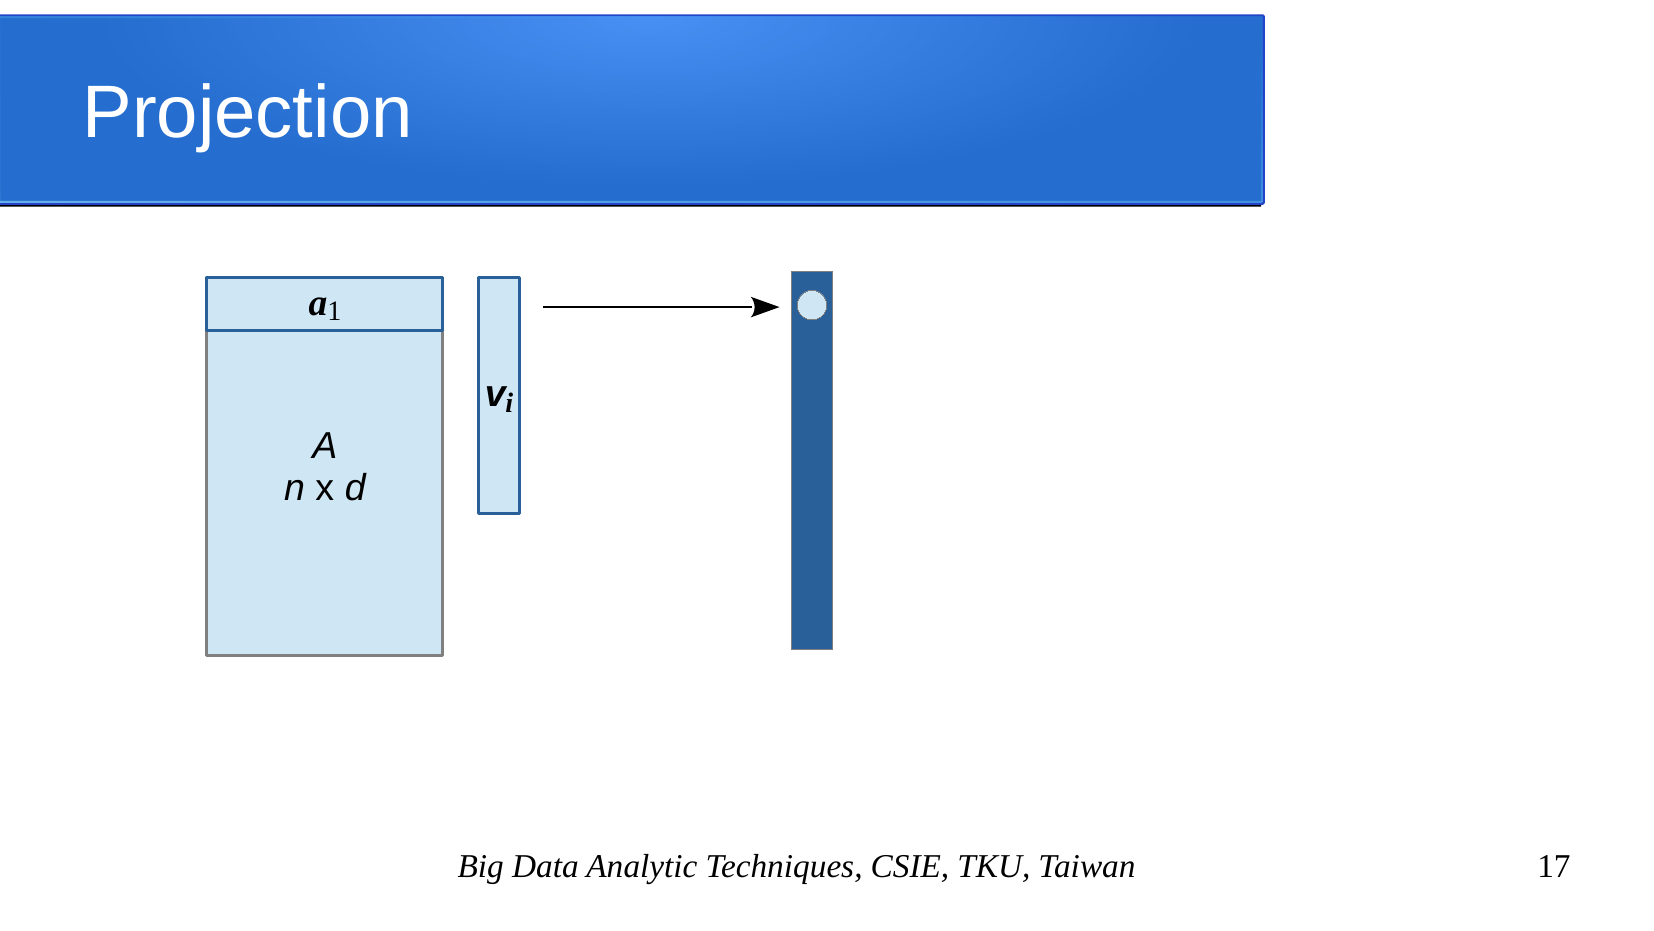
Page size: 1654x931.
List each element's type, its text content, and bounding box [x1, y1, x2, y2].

text_box [791, 271, 833, 650]
text_box A n x d [206, 331, 443, 656]
title Projection [82, 35, 1235, 189]
text_box a1 [206, 277, 443, 331]
text_box vi [478, 277, 520, 514]
